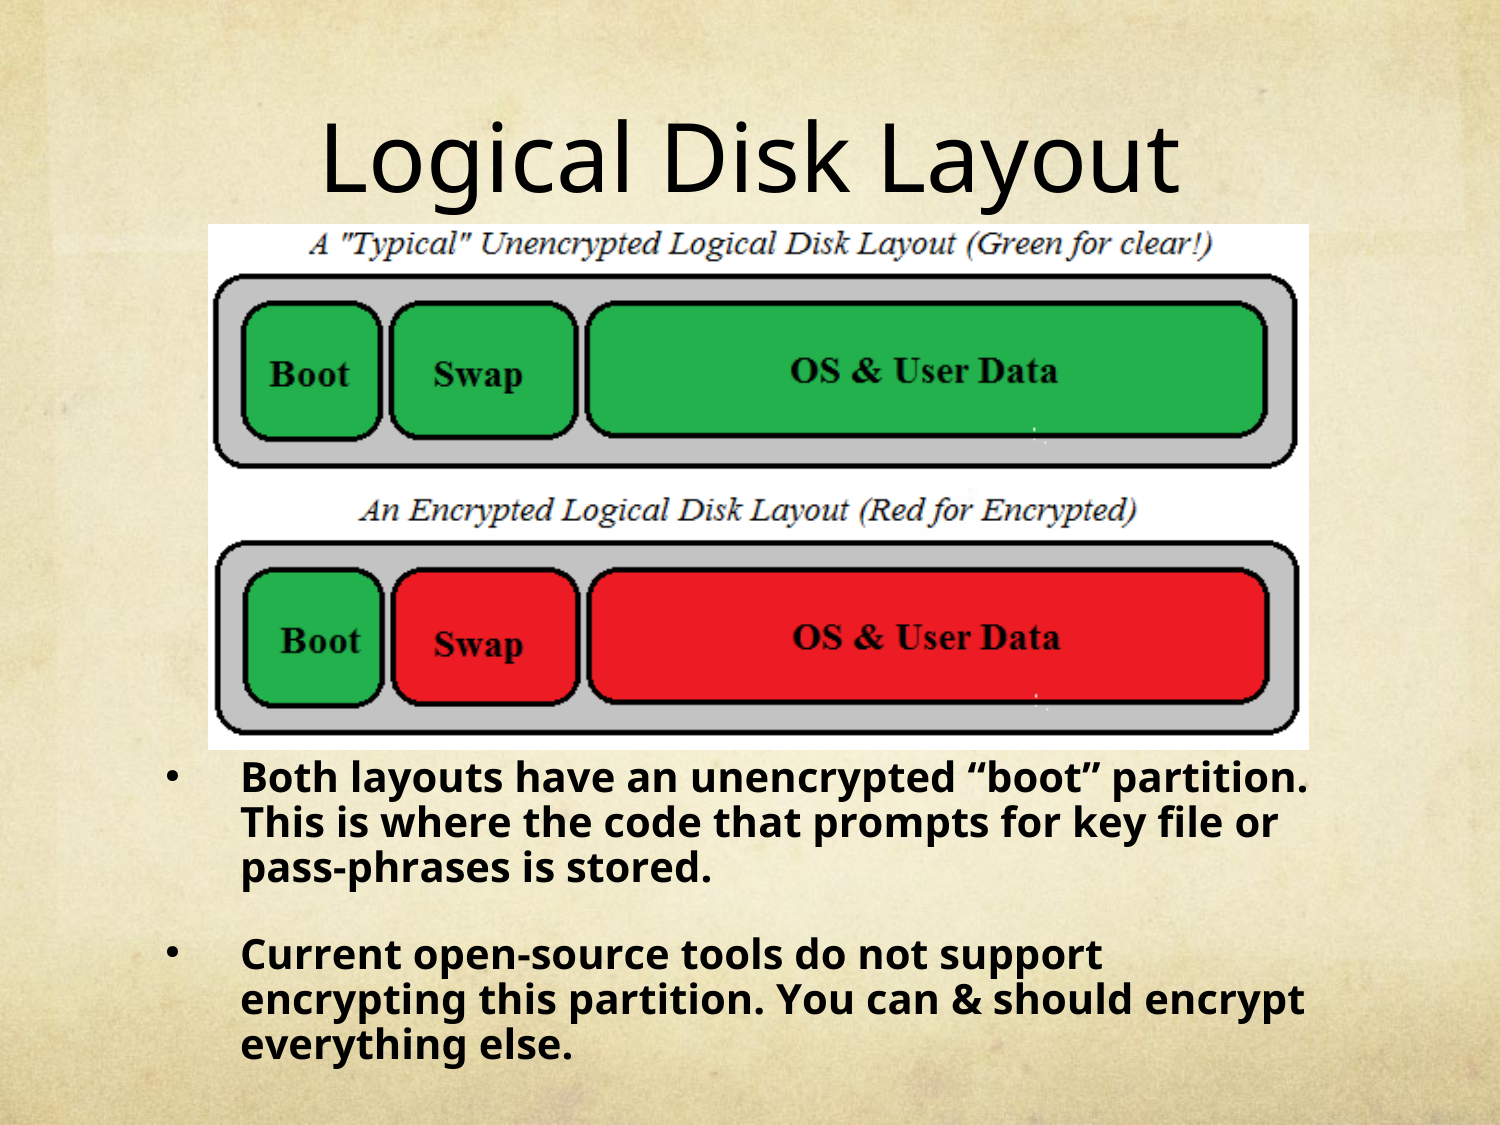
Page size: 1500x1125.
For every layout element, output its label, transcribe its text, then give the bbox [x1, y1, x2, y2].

picture [0, 0, 1500, 1125]
text_box Logical Disk Layout [150, 82, 1350, 226]
text_box Both layouts have an unencrypted “boot” partition. This is where the code that prompts for key file or pass-phrases is stored. Current open-source tools do not support encrypting this partition. You can & should encrypt everything else. [150, 749, 1350, 991]
